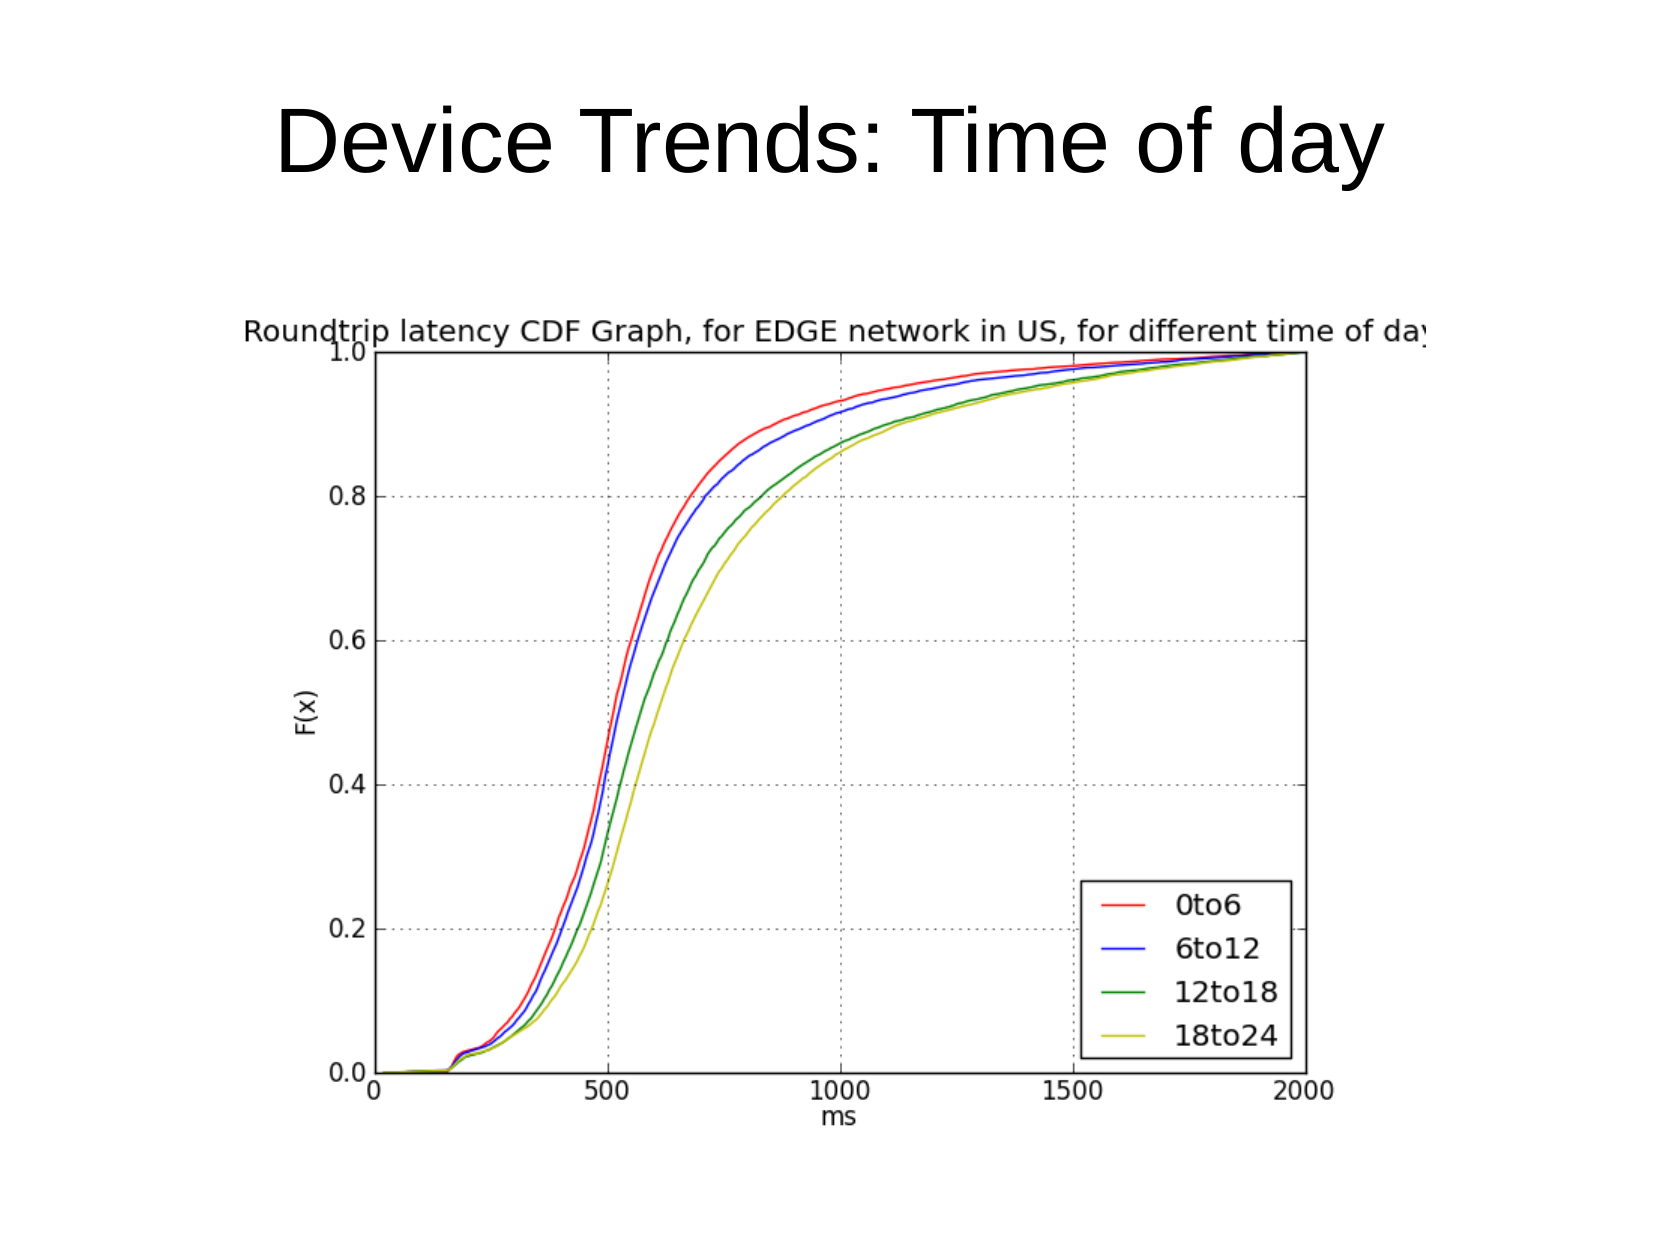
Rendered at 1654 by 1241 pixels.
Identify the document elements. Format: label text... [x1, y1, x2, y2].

picture [225, 262, 1426, 1163]
title Device Trends: Time of day [86, 37, 1576, 245]
